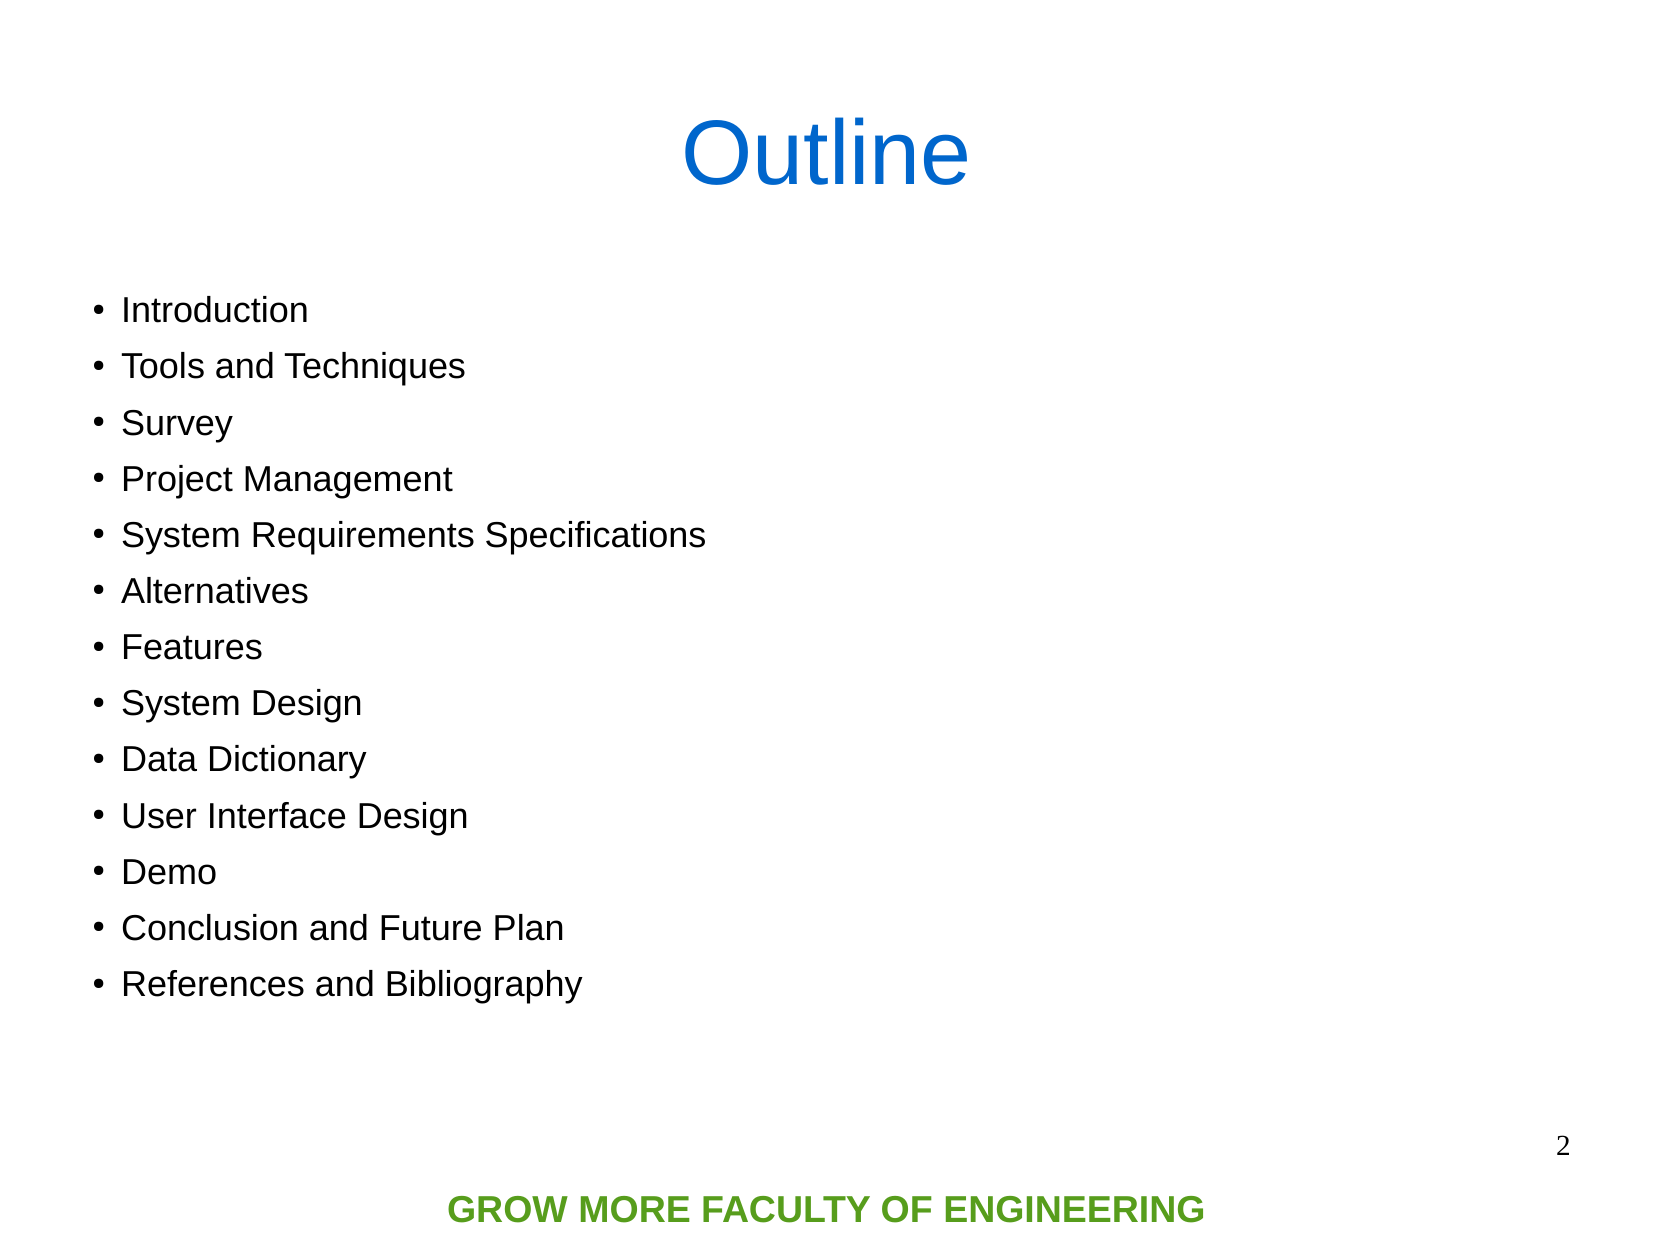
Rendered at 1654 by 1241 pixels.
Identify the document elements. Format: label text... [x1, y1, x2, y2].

list Introduction Tools and Techniques Survey Project Management System Requirements Specifications Alternatives Features System Design Data Dictionary User Interface Design Demo Conclusion and Future Plan References and Bibliography [82, 290, 1571, 1010]
title Outline [82, 49, 1571, 257]
